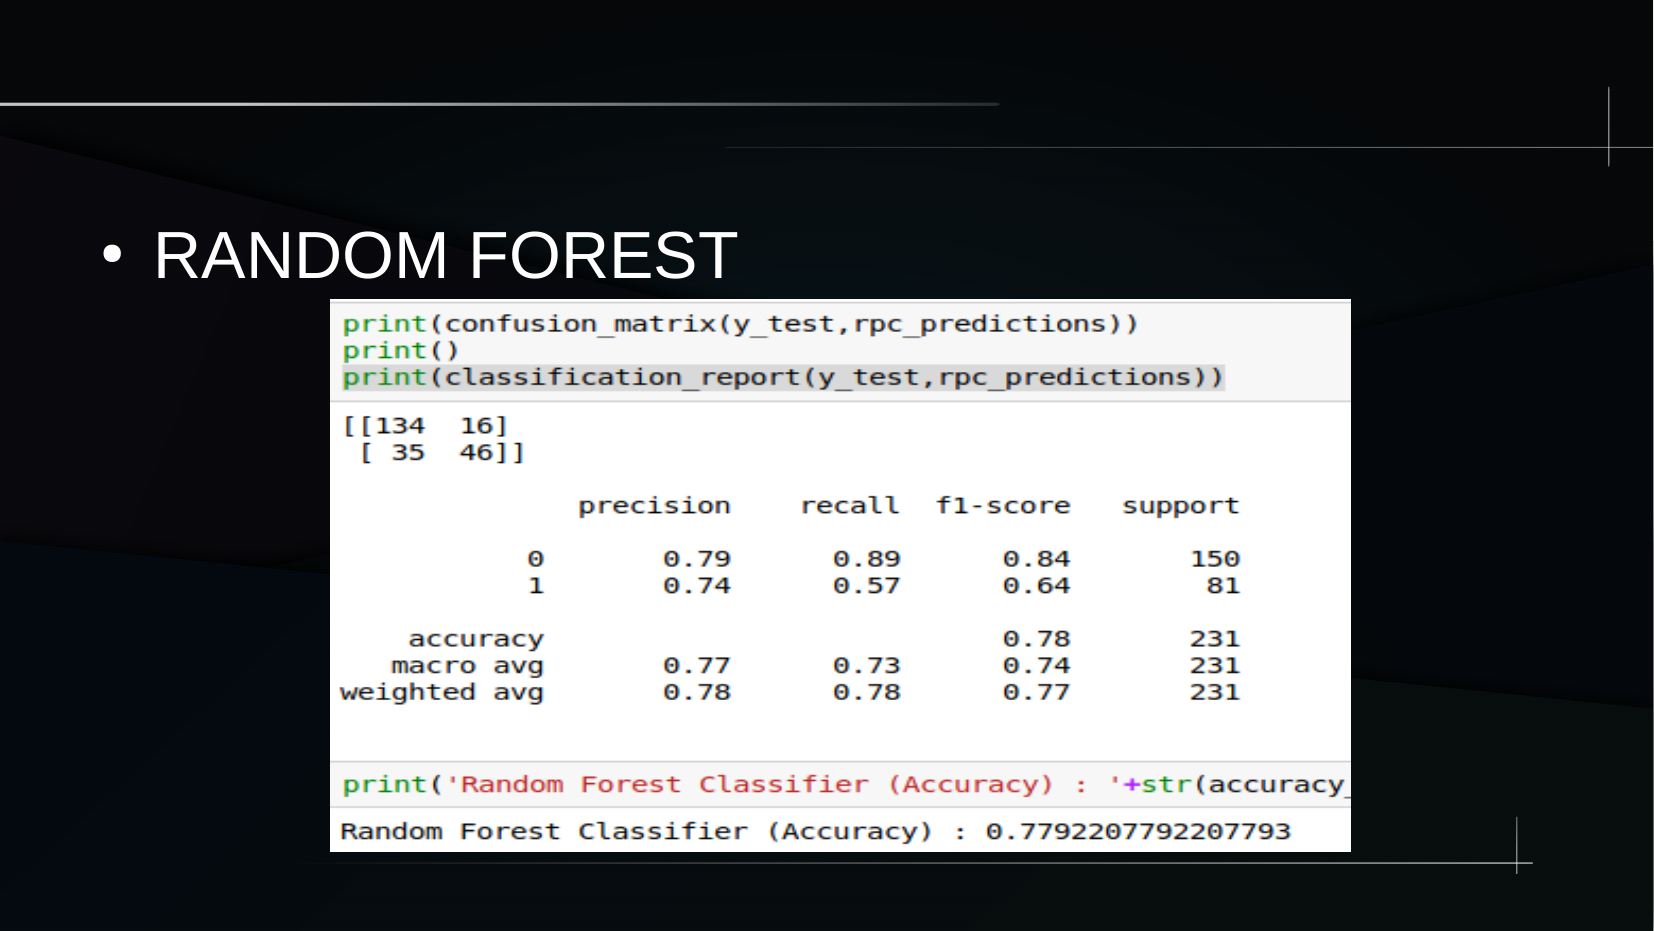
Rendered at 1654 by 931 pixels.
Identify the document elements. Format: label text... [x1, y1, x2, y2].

list RANDOM FOREST [82, 217, 809, 758]
picture [0, 0, 1654, 931]
